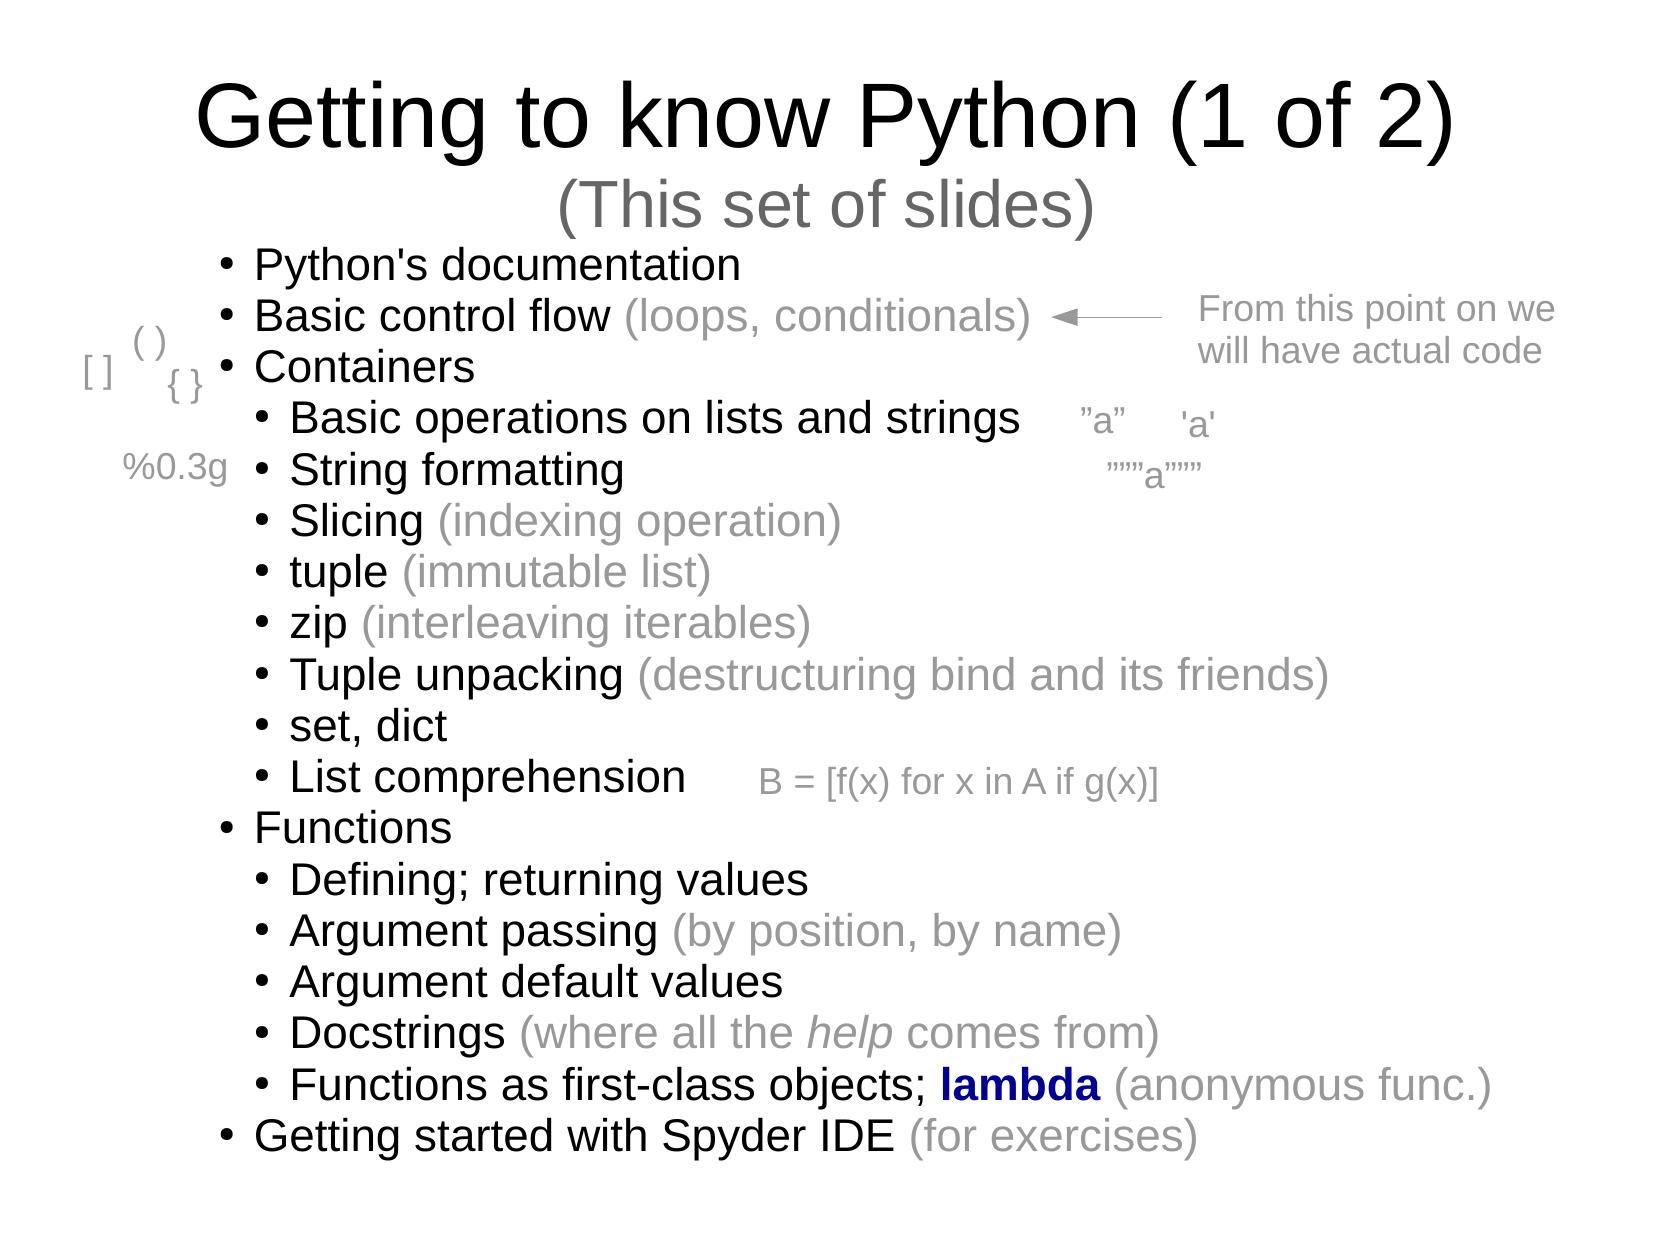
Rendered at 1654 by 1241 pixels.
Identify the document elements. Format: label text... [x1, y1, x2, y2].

text_box ”””a””” [1091, 447, 1220, 510]
text_box { } [152, 355, 227, 415]
text_box ( ) [117, 312, 203, 370]
text_box 'a' [1165, 396, 1247, 454]
title Getting to know Python (1 of 2) (This set of slides) [82, 49, 1571, 257]
subtitle Python's documentation Basic control flow (loops, conditionals) Containers Basic operations on lists and strings String formatting Slicing (indexing operation) tuple (immutable list) zip (interleaving iterables) Tuple unpacking (destructuring bind and its friends) set, dict List comprehension Functions Defining; returning values Argument passing (by position, by name) Argument default values Docstrings (where all the help comes from) Functions as first-class objects; lambda (anonymous func.) Getting started with Spyder IDE (for exercises) [218, 212, 1563, 1187]
text_box ”a” [1065, 391, 1146, 449]
text_box [ ] [67, 341, 129, 398]
text_box B = [f(x) for x in A if g(x)] [743, 752, 1184, 810]
text_box %0.3g [107, 438, 246, 495]
text_box From this point on we will have actual code [1183, 280, 1571, 379]
